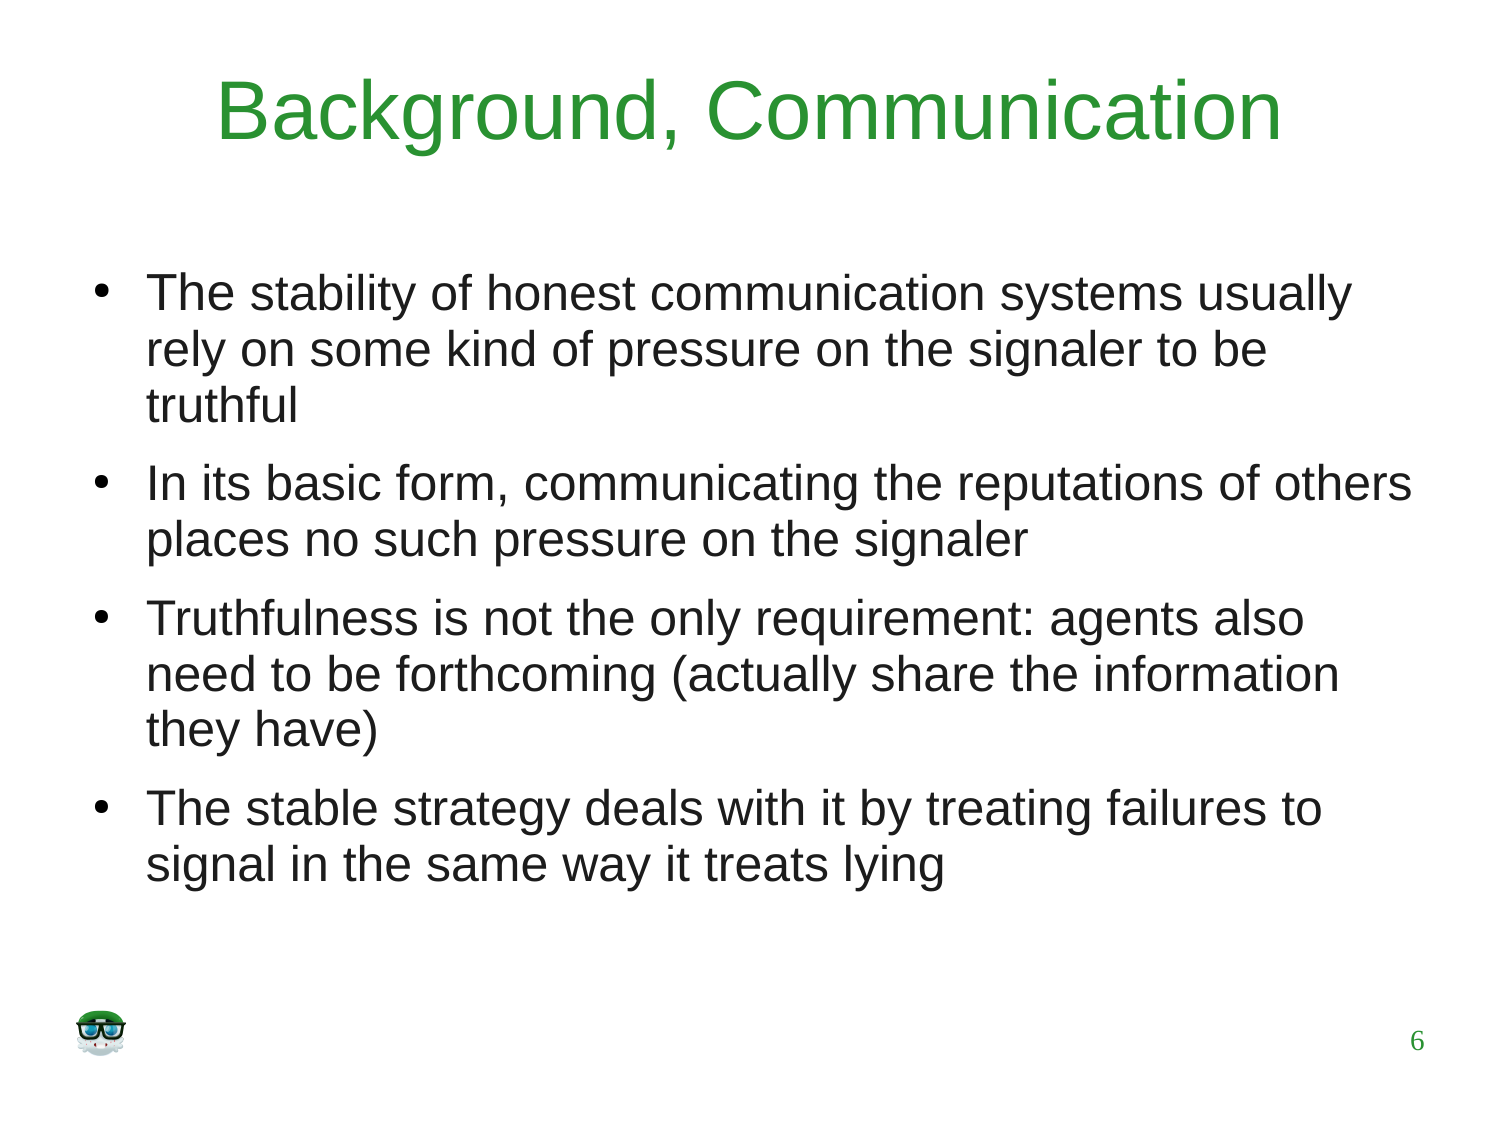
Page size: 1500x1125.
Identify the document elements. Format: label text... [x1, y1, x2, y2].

picture [75, 1008, 127, 1060]
list The stability of honest communication systems usually rely on some kind of pressure on the signaler to be truthful In its basic form, communicating the reputations of others places no such pressure on the signaler Truthfulness is not the only requirement: agents also need to be forthcoming (actually share the information they have) The stable strategy deals with it by treating failures to signal in the same way it treats lying [75, 263, 1425, 916]
title Background, Communication [75, 44, 1425, 178]
